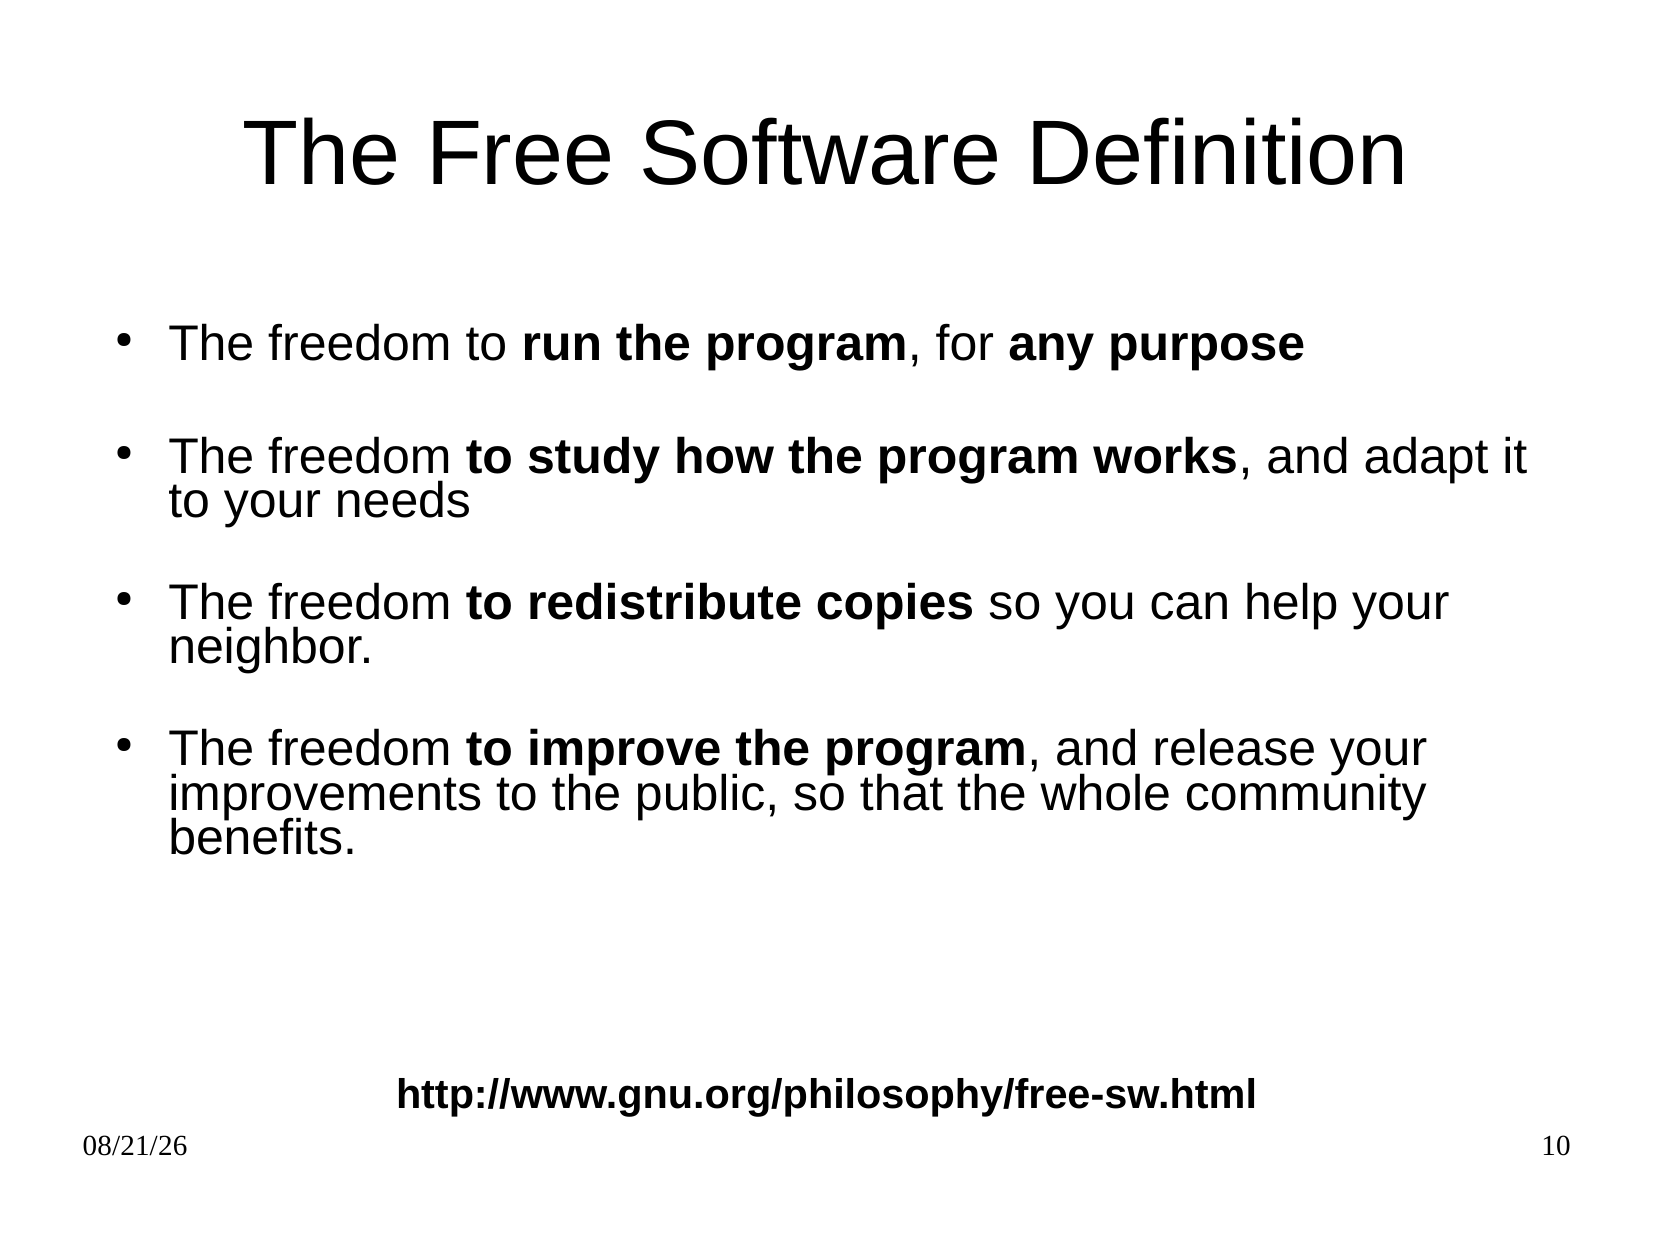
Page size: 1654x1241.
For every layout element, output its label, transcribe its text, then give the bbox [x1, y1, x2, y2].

list The freedom to run the program, for any purpose The freedom to study how the program works, and adapt it to your needs The freedom to redistribute copies so you can help your neighbor. The freedom to improve the program, and release your improvements to the public, so that the whole community benefits. [82, 316, 1571, 1024]
text_box http://www.gnu.org/philosophy/free-sw.html [192, 1063, 1461, 1126]
title The Free Software Definition [82, 49, 1571, 257]
